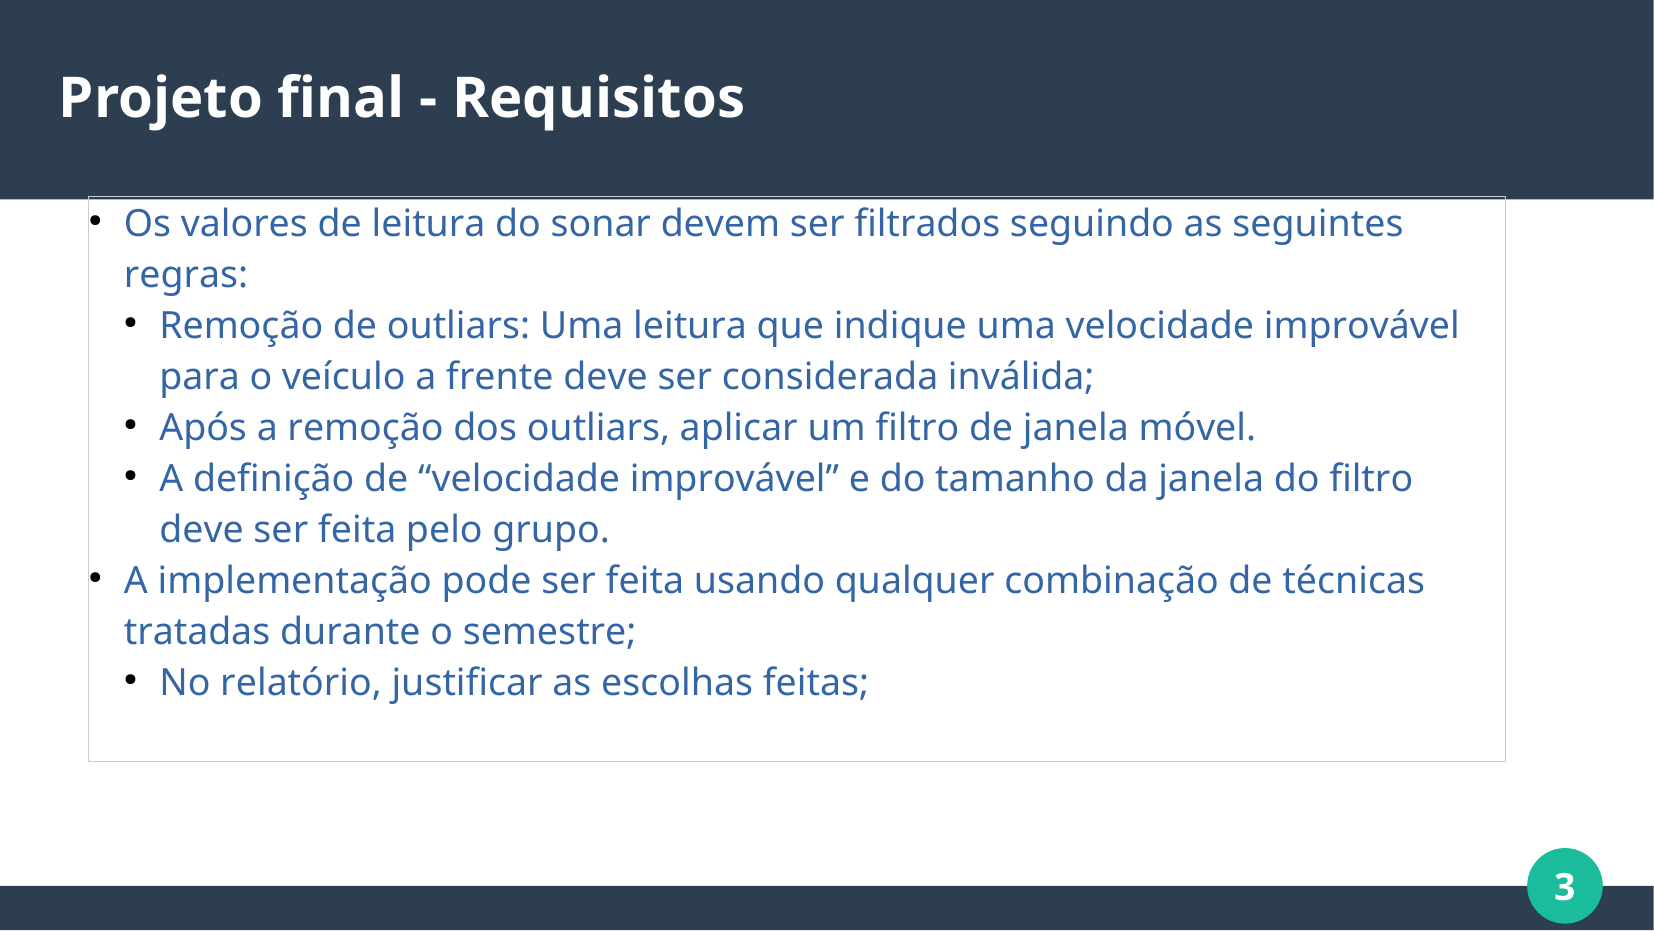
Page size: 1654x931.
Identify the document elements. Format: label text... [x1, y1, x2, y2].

title Projeto final - Requisitos [59, 37, 1595, 155]
text_box Os valores de leitura do sonar devem ser filtrados seguindo as seguintes regras: Remoção de outliars: Uma leitura que indique uma velocidade improvável para o veículo a frente deve ser considerada inválida; Após a remoção dos outliars, aplicar um filtro de janela móvel. A definição de “velocidade improvável” e do tamanho da janela do filtro deve ser feita pelo grupo. A implementação pode ser feita usando qualquer combinação de técnicas tratadas durante o semestre; No relatório, justificar as escolhas feitas; [88, 196, 1506, 762]
